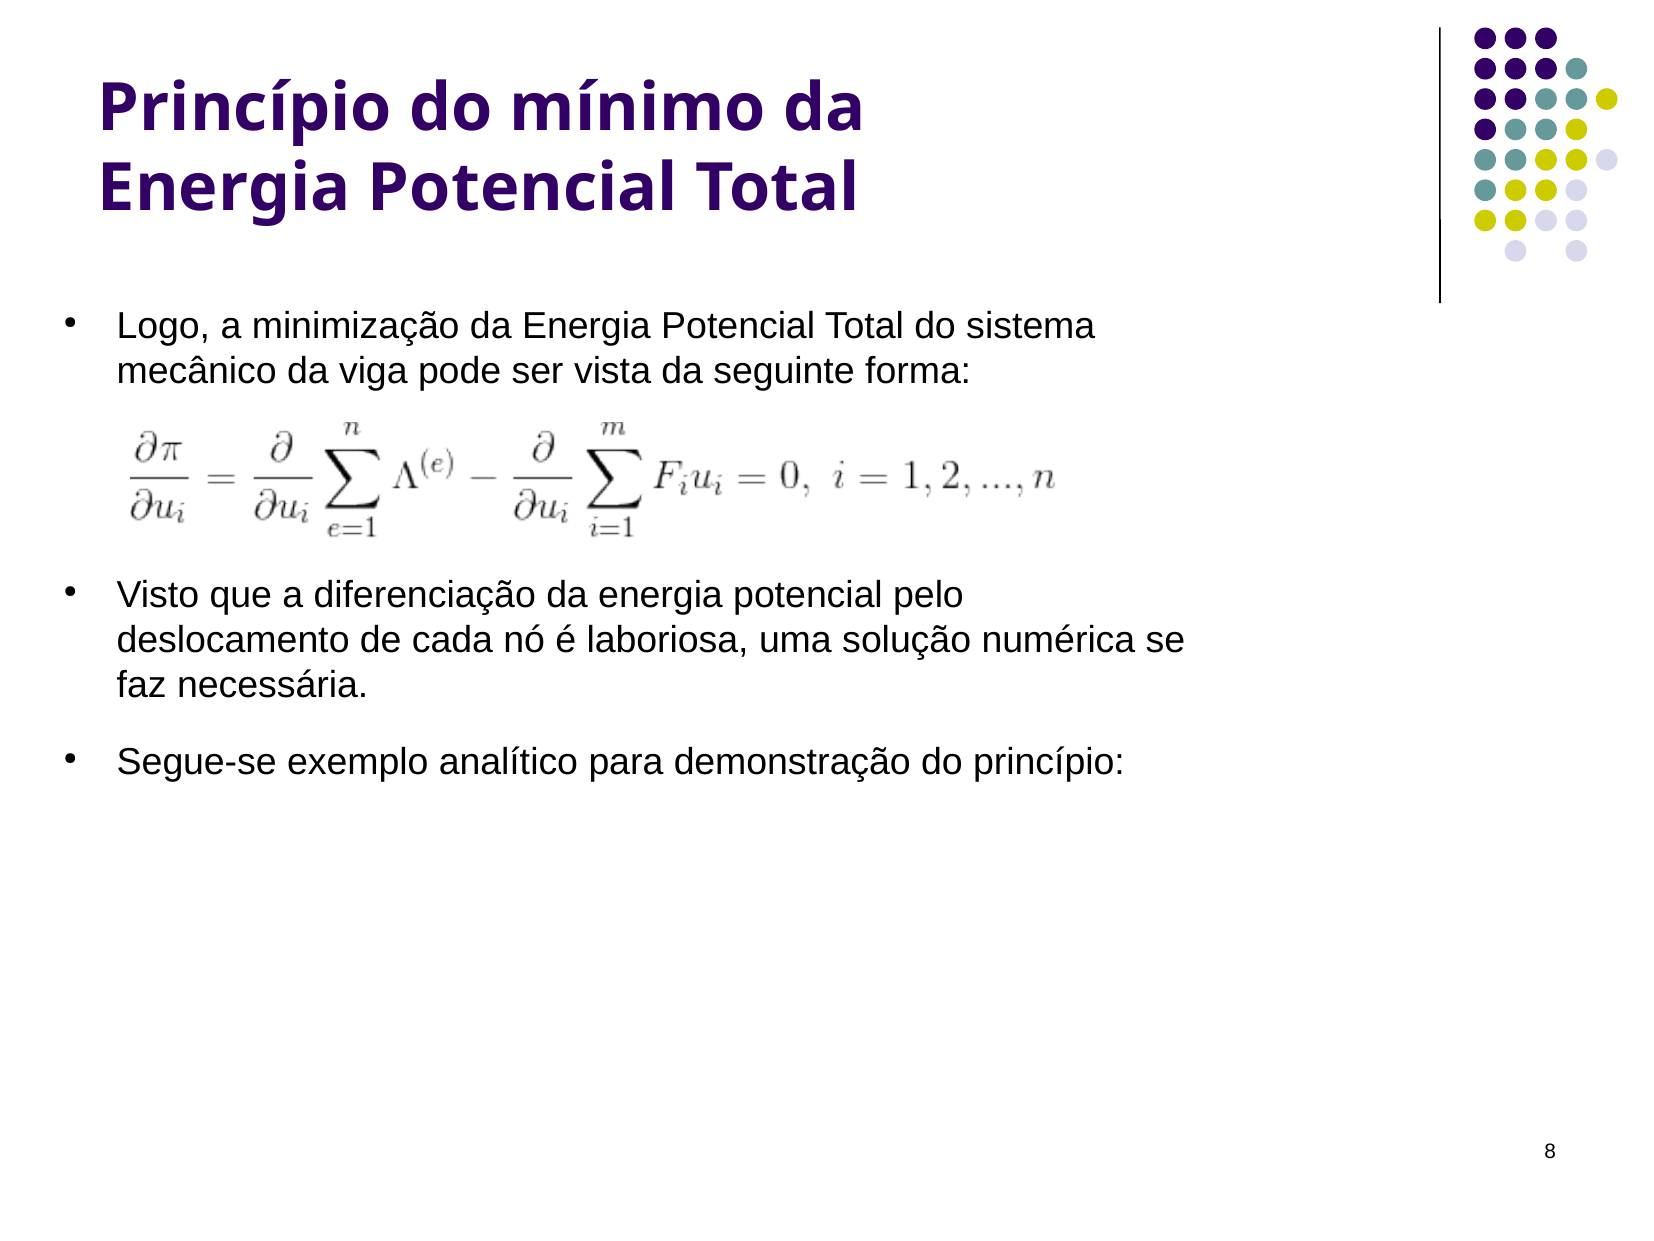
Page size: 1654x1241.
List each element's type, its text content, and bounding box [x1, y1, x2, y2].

slide_number <número> [1185, 1129, 1571, 1213]
title Princípio do mínimo da Energia Potencial Total [82, 52, 1447, 232]
picture [130, 422, 1058, 540]
list Logo, a minimização da Energia Potencial Total do sistema mecânico da viga pode ser vista da seguinte forma: [30, 293, 1242, 405]
list Visto que a diferenciação da energia potencial pelo deslocamento de cada nó é laboriosa, uma solução numérica se faz necessária. Segue-se exemplo analítico para demonstração do princípio: [30, 562, 1221, 715]
